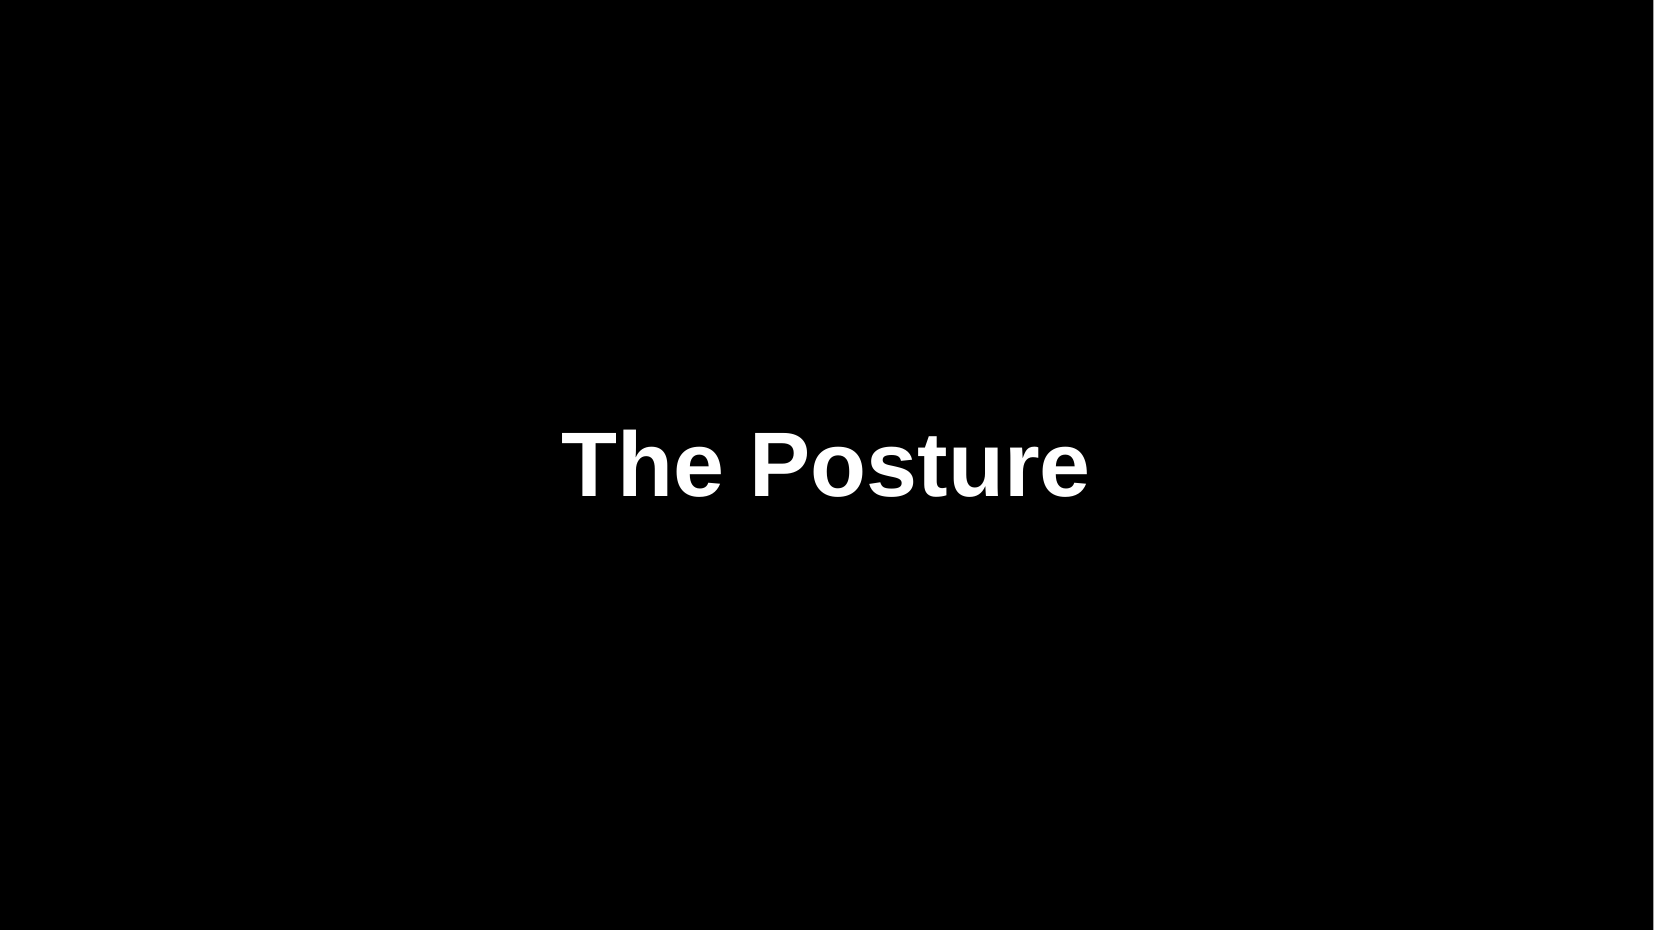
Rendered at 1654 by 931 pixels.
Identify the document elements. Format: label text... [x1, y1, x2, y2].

subtitle The Posture [82, 105, 1571, 826]
